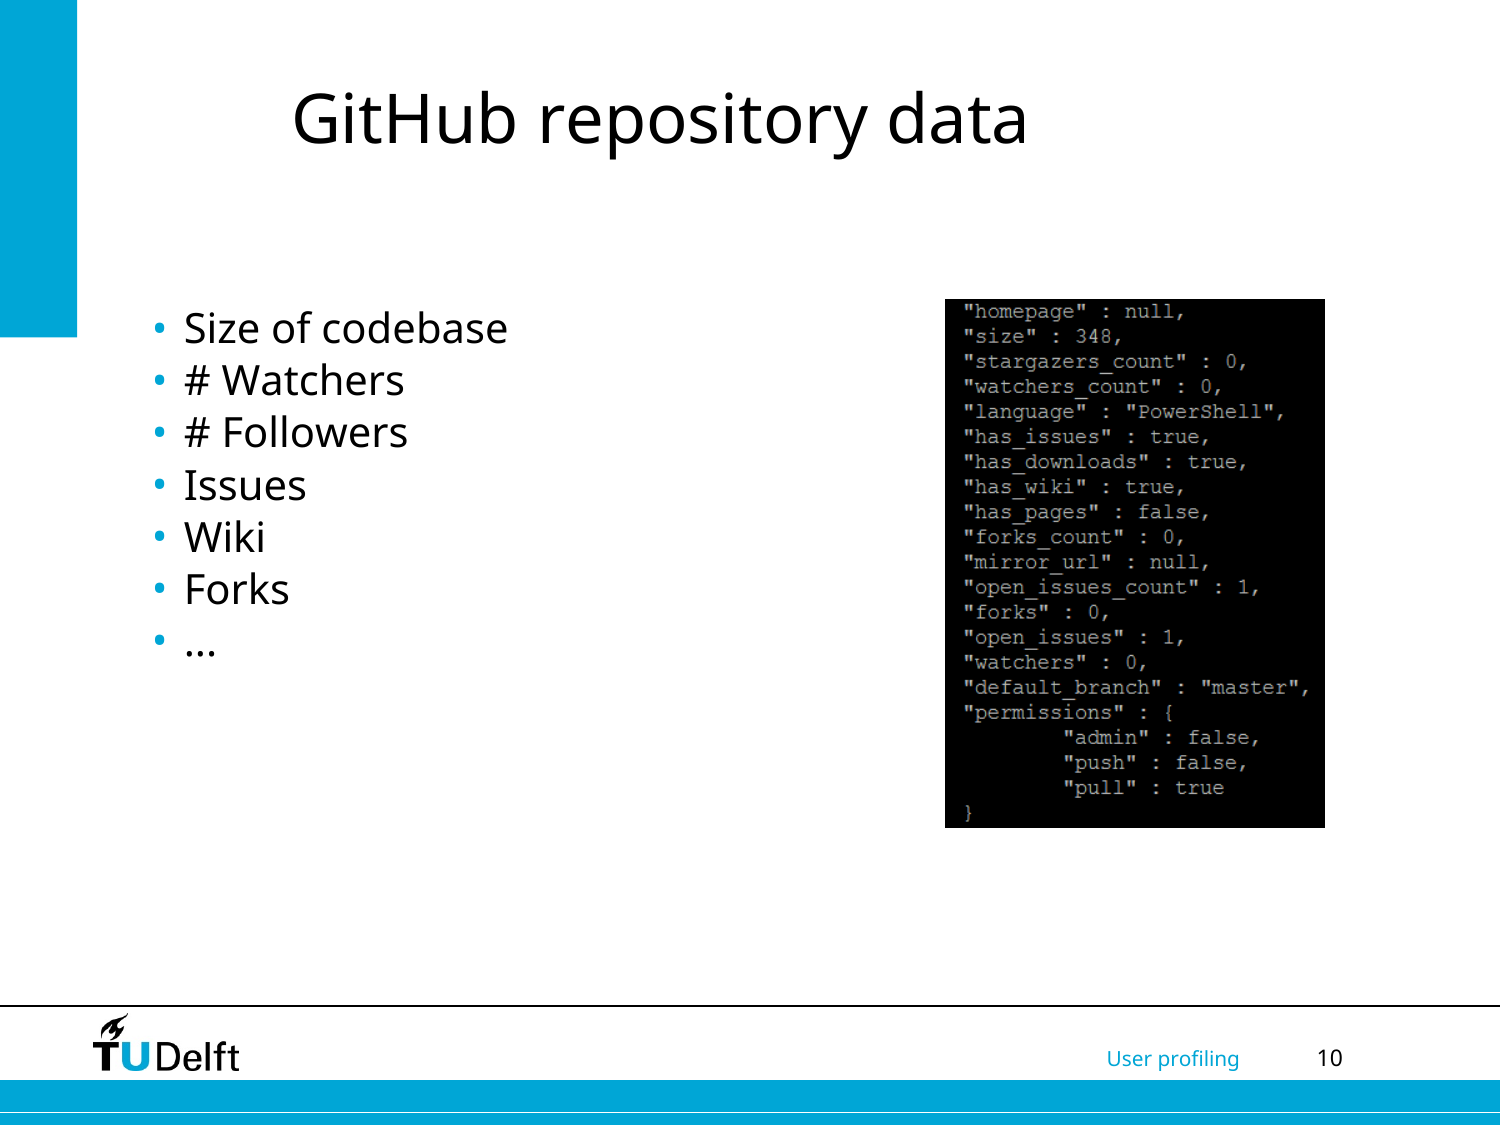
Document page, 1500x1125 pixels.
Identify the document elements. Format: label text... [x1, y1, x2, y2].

list Size of codebase # Watchers # Followers Issues Wiki Forks ... [151, 299, 1323, 953]
picture [93, 1013, 239, 1071]
picture [945, 299, 1325, 828]
title GitHub repository data [150, 74, 1326, 280]
